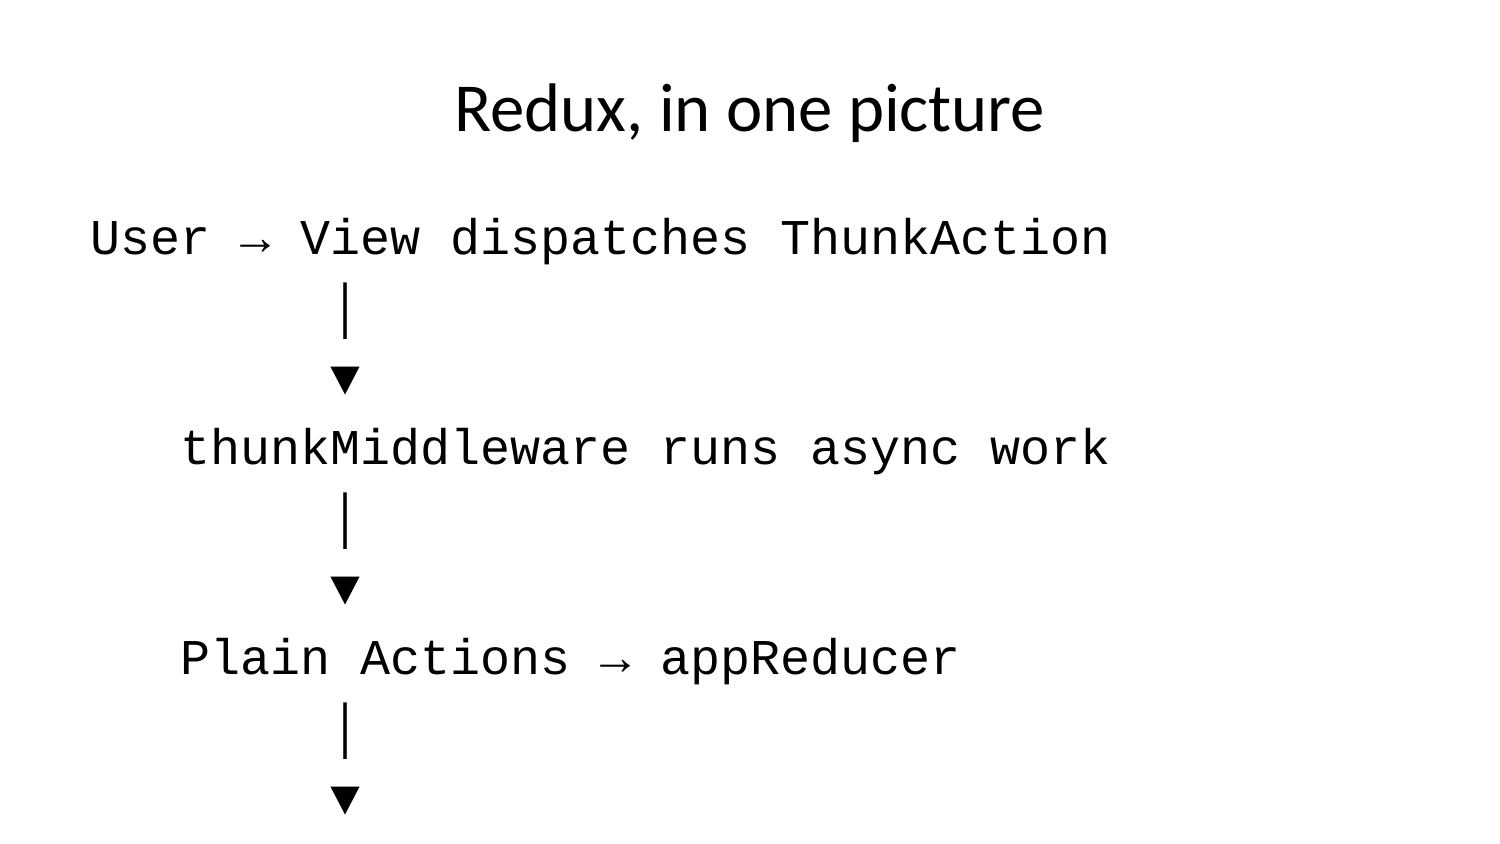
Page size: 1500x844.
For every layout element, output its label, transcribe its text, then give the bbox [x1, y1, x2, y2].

title Redux, in one picture [75, 33, 1425, 175]
list User → View dispatches ThunkAction │ ▼ thunkMiddleware runs async work │ ▼ Plain Actions → appReducer │ ▼ New AppState → StoreConnector rebuilds View Single immutable tree Widgets read state, never mutate it Async isolated in thunks [75, 196, 1425, 754]
